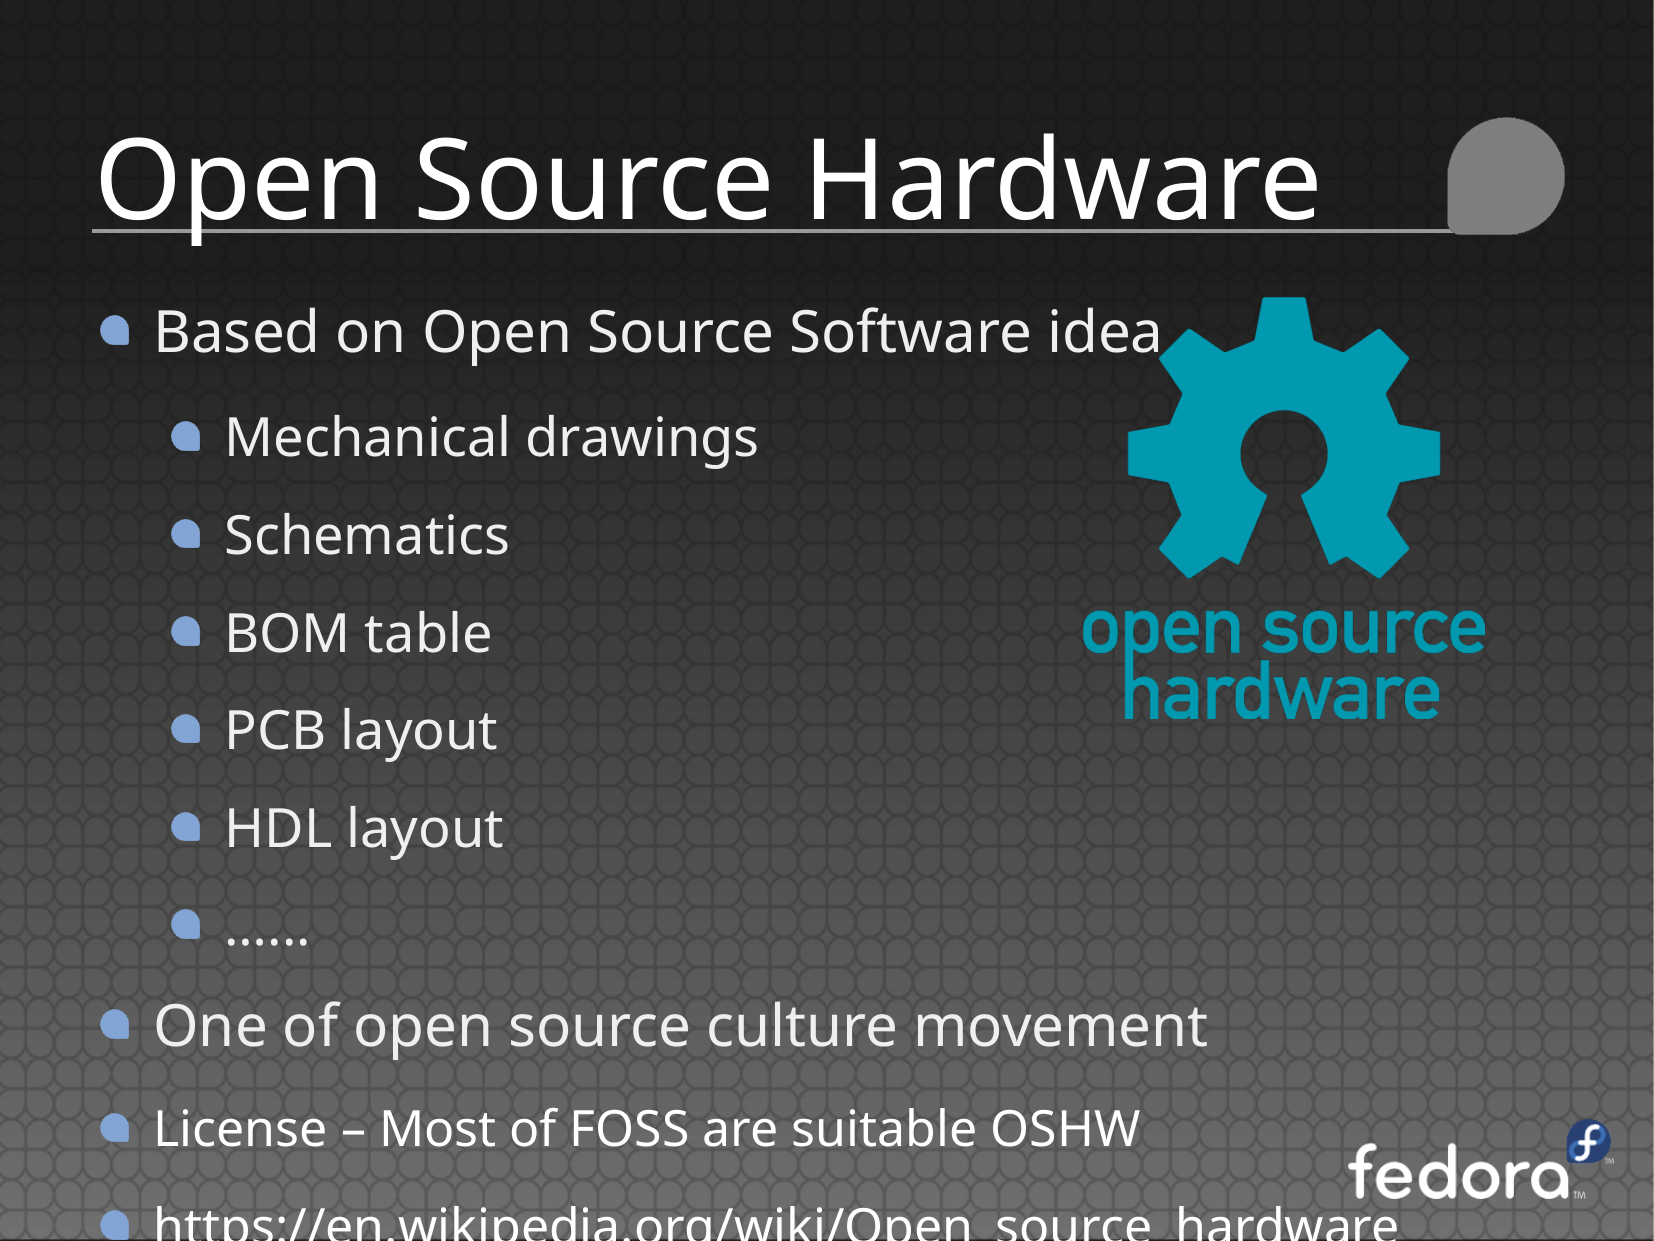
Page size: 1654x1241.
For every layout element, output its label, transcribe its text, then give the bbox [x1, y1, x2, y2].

picture [0, 0, 1654, 1241]
title Open Source Hardware [94, 100, 1426, 251]
picture [1083, 297, 1485, 719]
list Based on Open Source Software idea Mechanical drawings Schematics BOM table PCB layout HDL layout …... One of open source culture movement License – Most of FOSS are suitable OSHW https://en.wikipedia.org/wiki/Open_source_hardware [82, 290, 1571, 1241]
